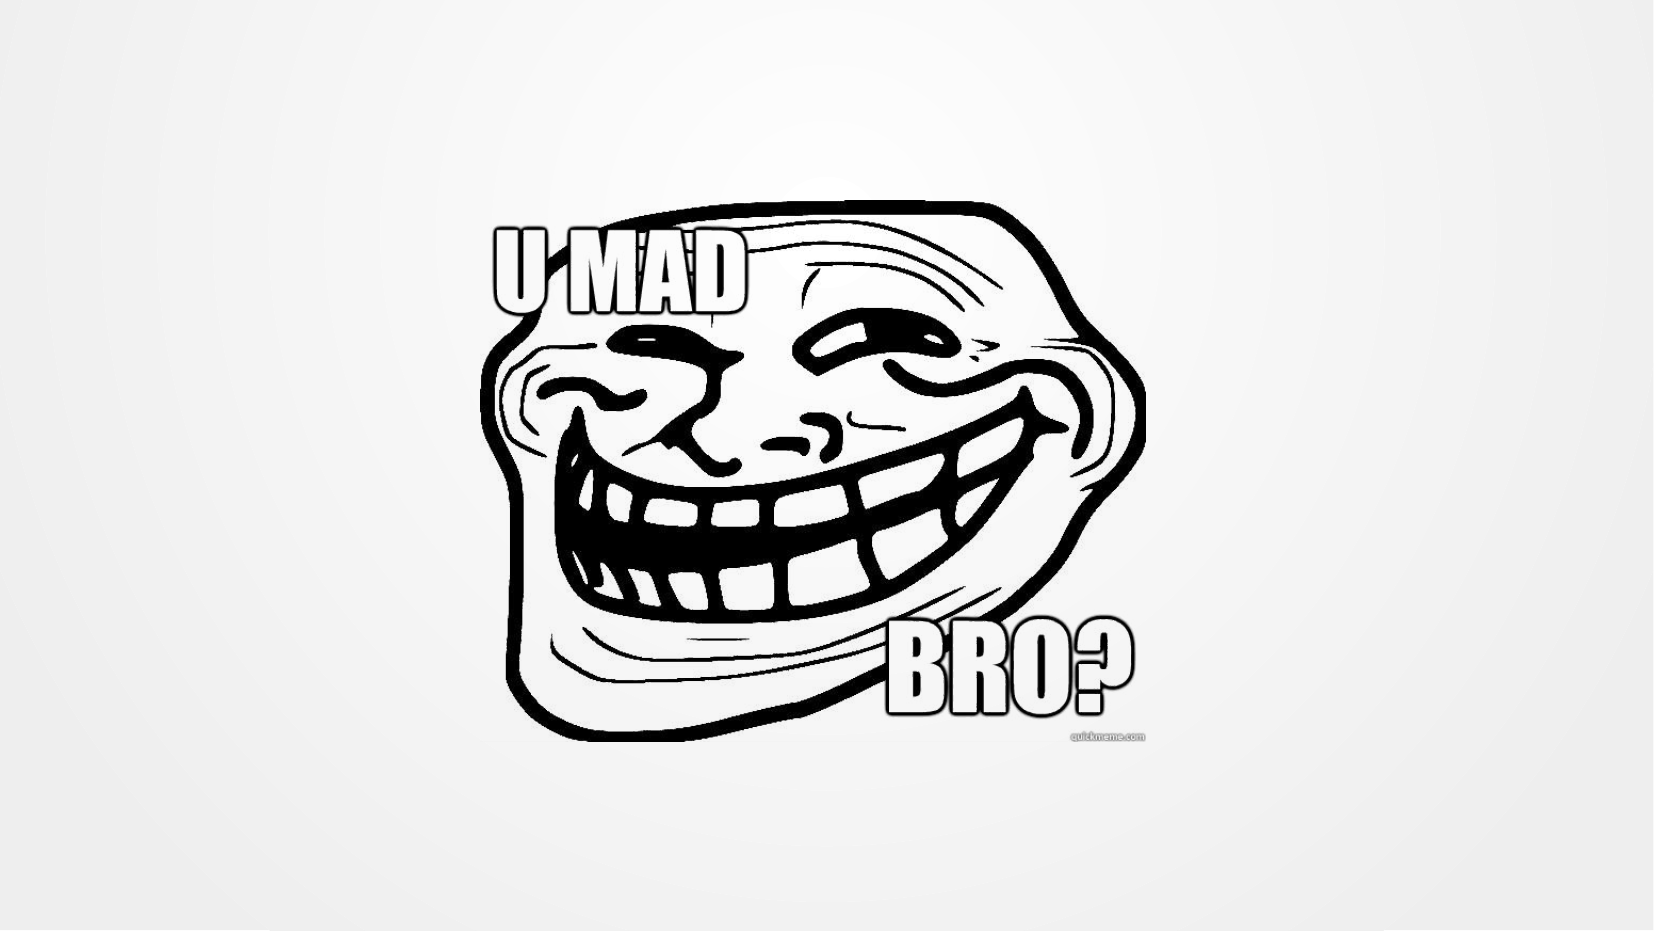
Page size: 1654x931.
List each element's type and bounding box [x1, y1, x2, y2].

picture [480, 200, 1146, 742]
